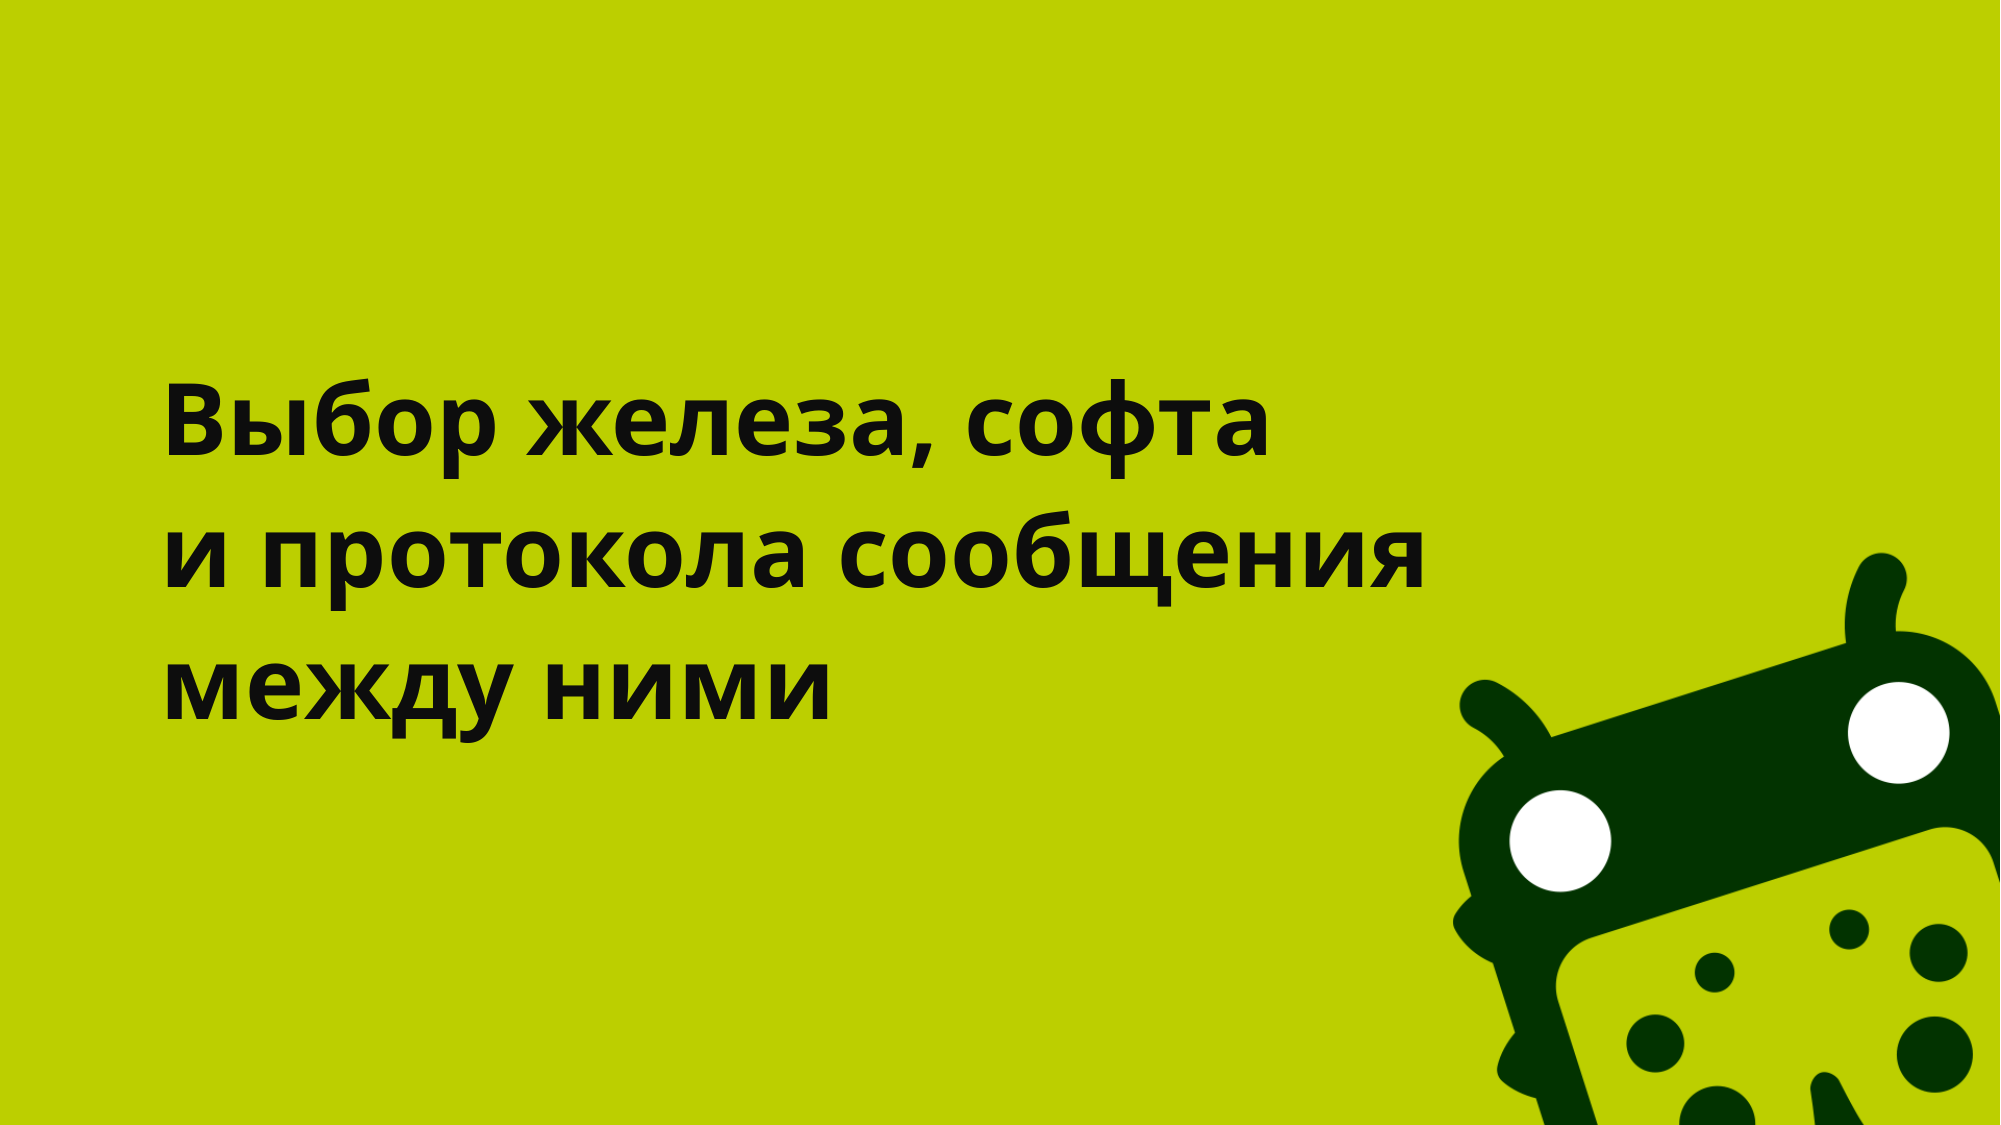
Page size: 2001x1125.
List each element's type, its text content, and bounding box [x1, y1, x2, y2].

text_box Выбор железа, софта и протокола сообщения между ними [146, 335, 1486, 747]
picture [0, 0, 2000, 1125]
